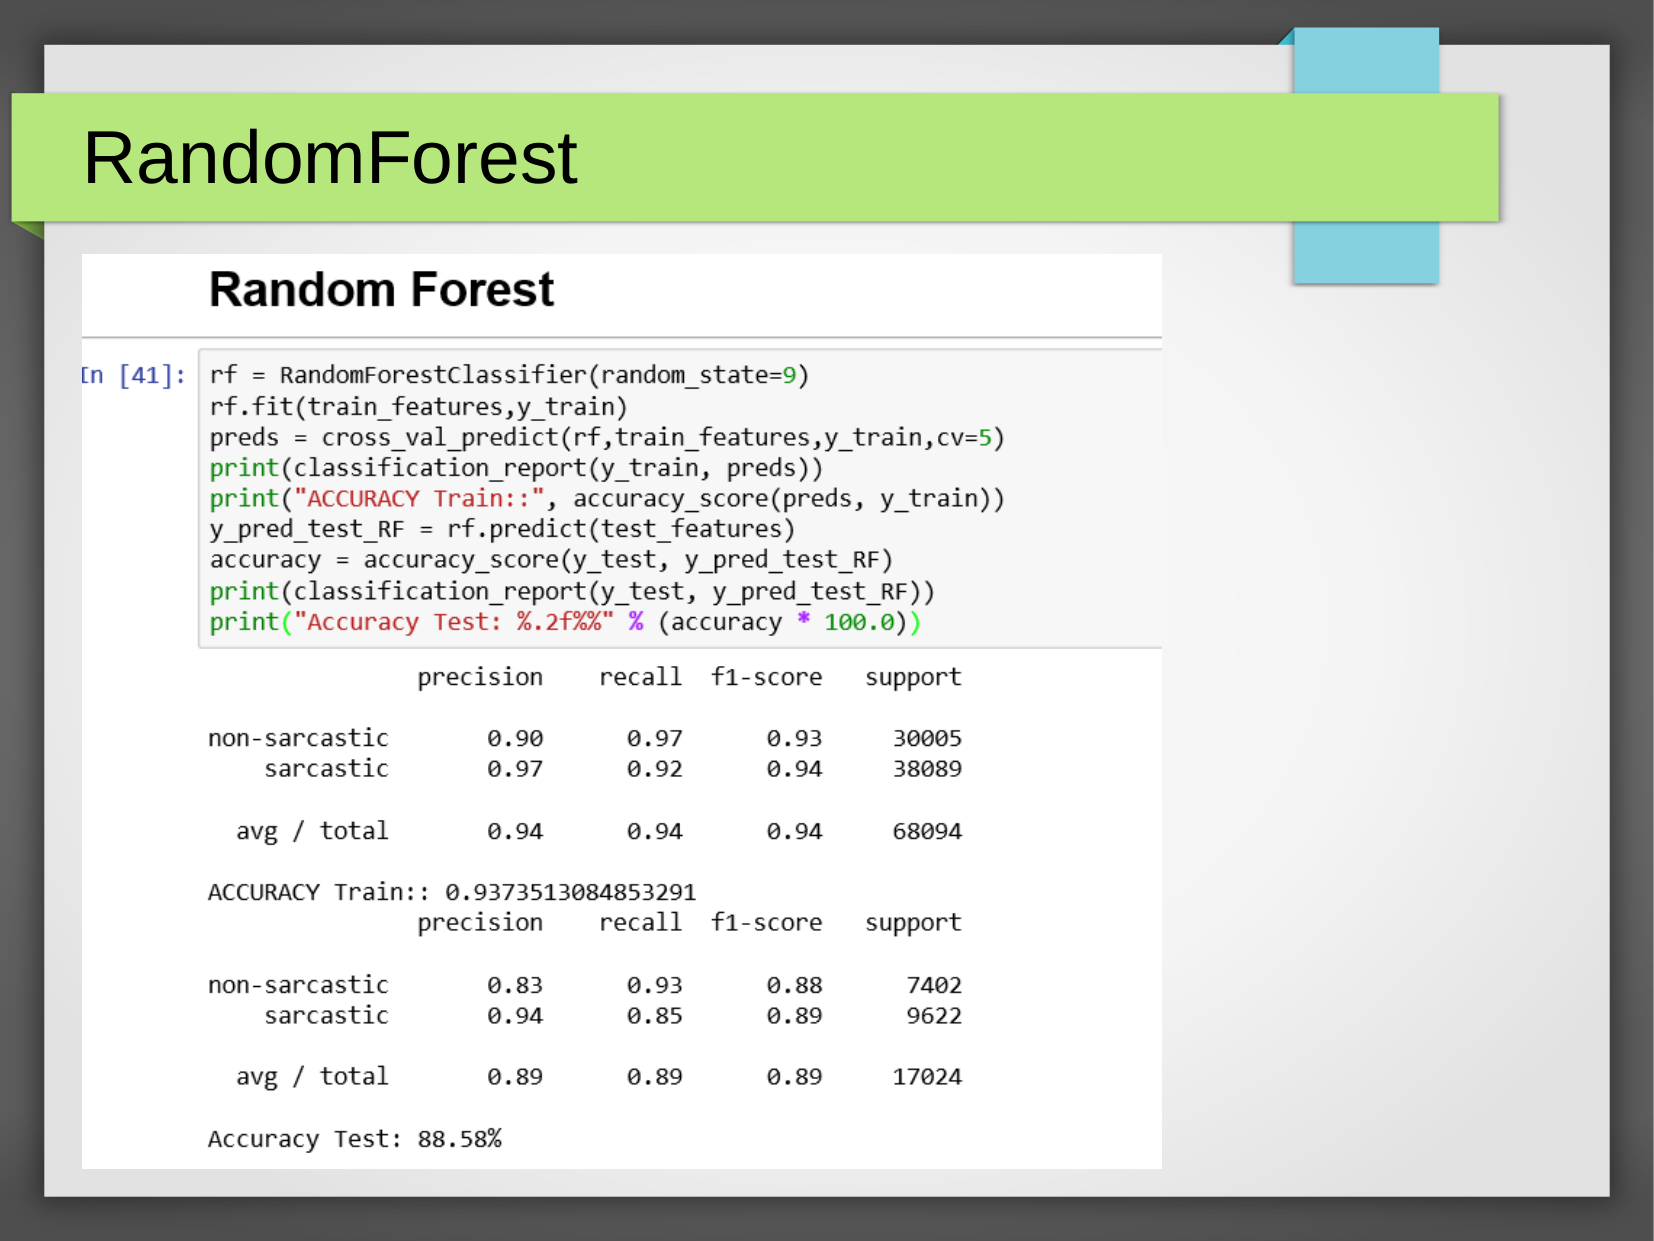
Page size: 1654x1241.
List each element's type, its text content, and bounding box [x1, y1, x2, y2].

title RandomForest [82, 94, 1264, 213]
picture [82, 254, 1162, 1169]
